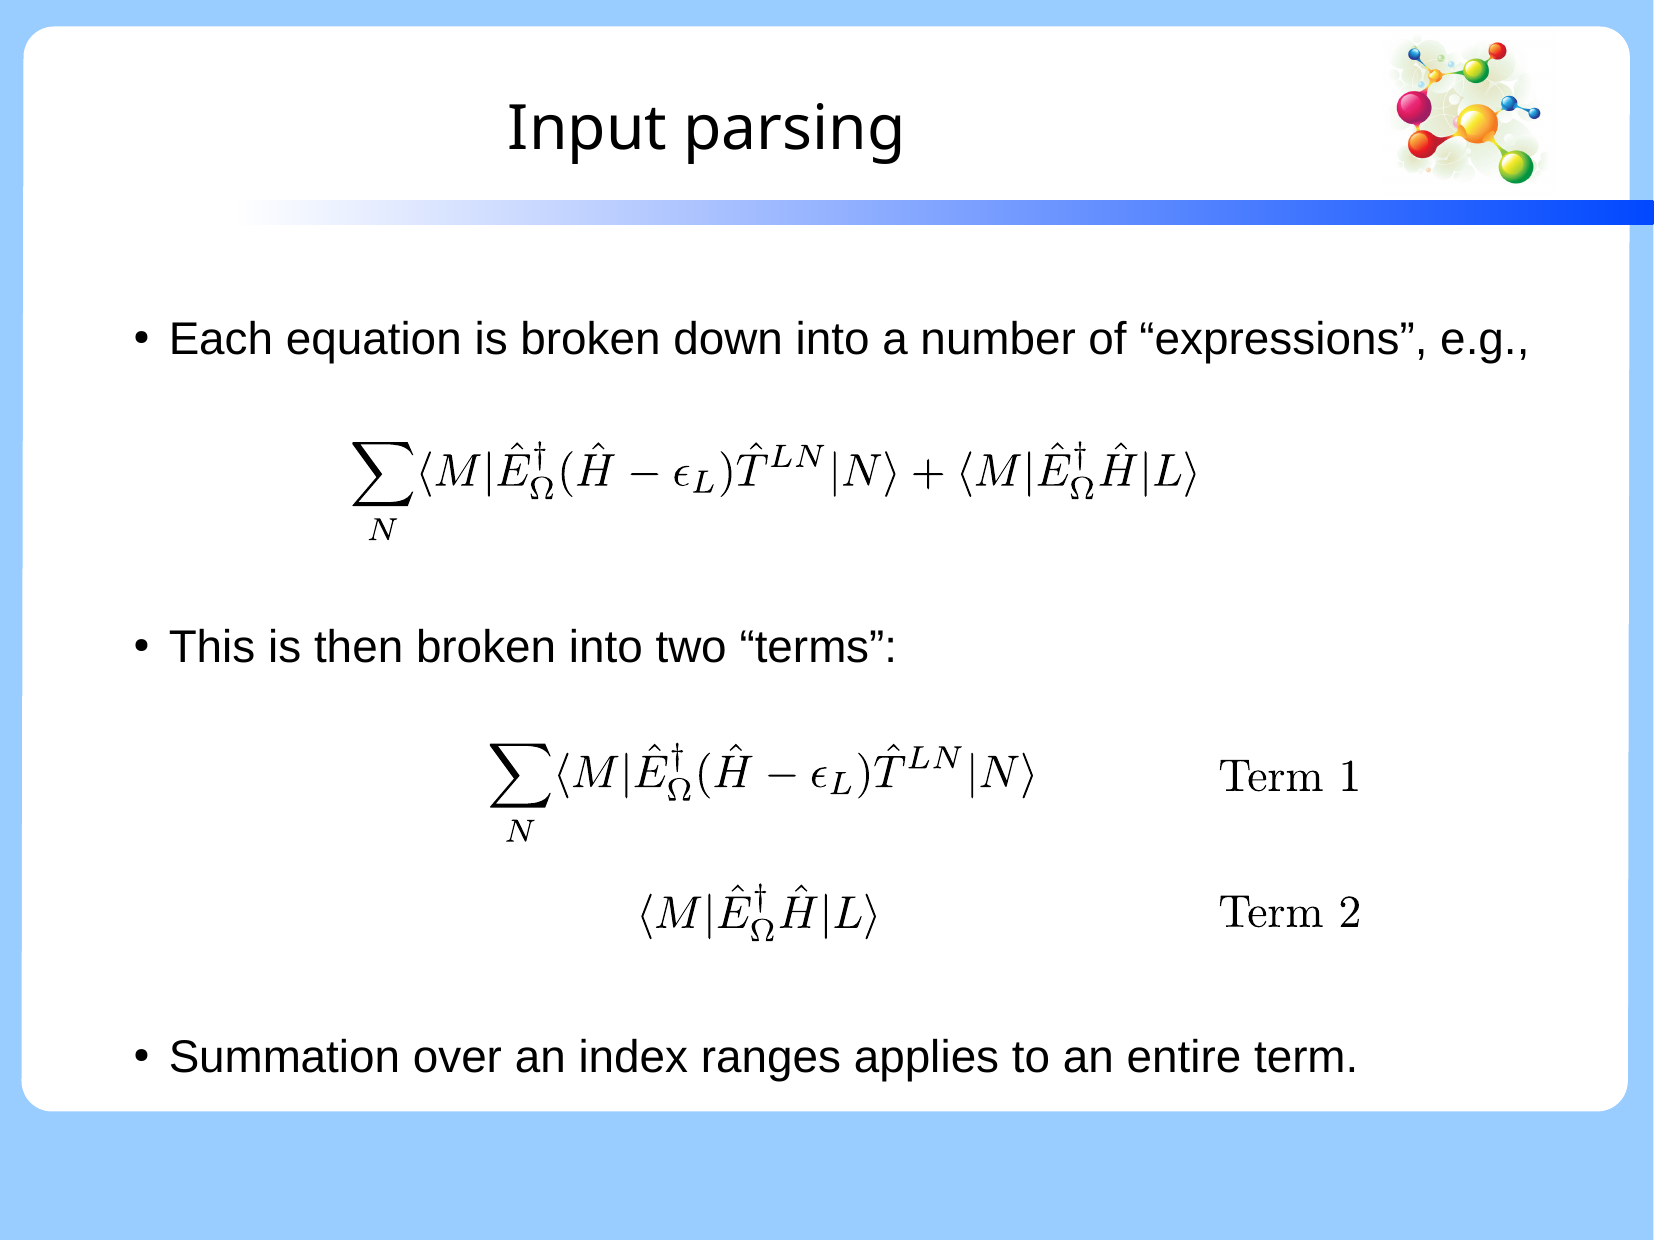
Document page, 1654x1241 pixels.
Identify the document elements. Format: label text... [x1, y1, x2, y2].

text_box [349, 437, 1201, 541]
title Input parsing [82, 49, 1332, 201]
text_box [1218, 759, 1362, 792]
text_box Each equation is broken down into a number of “expressions”, e.g., This is then broken into two “terms”: Summation over an index ranges applies to an entire term. [118, 305, 1592, 1090]
picture [1382, 29, 1556, 195]
text_box [636, 883, 881, 942]
text_box [1218, 895, 1362, 928]
text_box [487, 739, 1038, 842]
